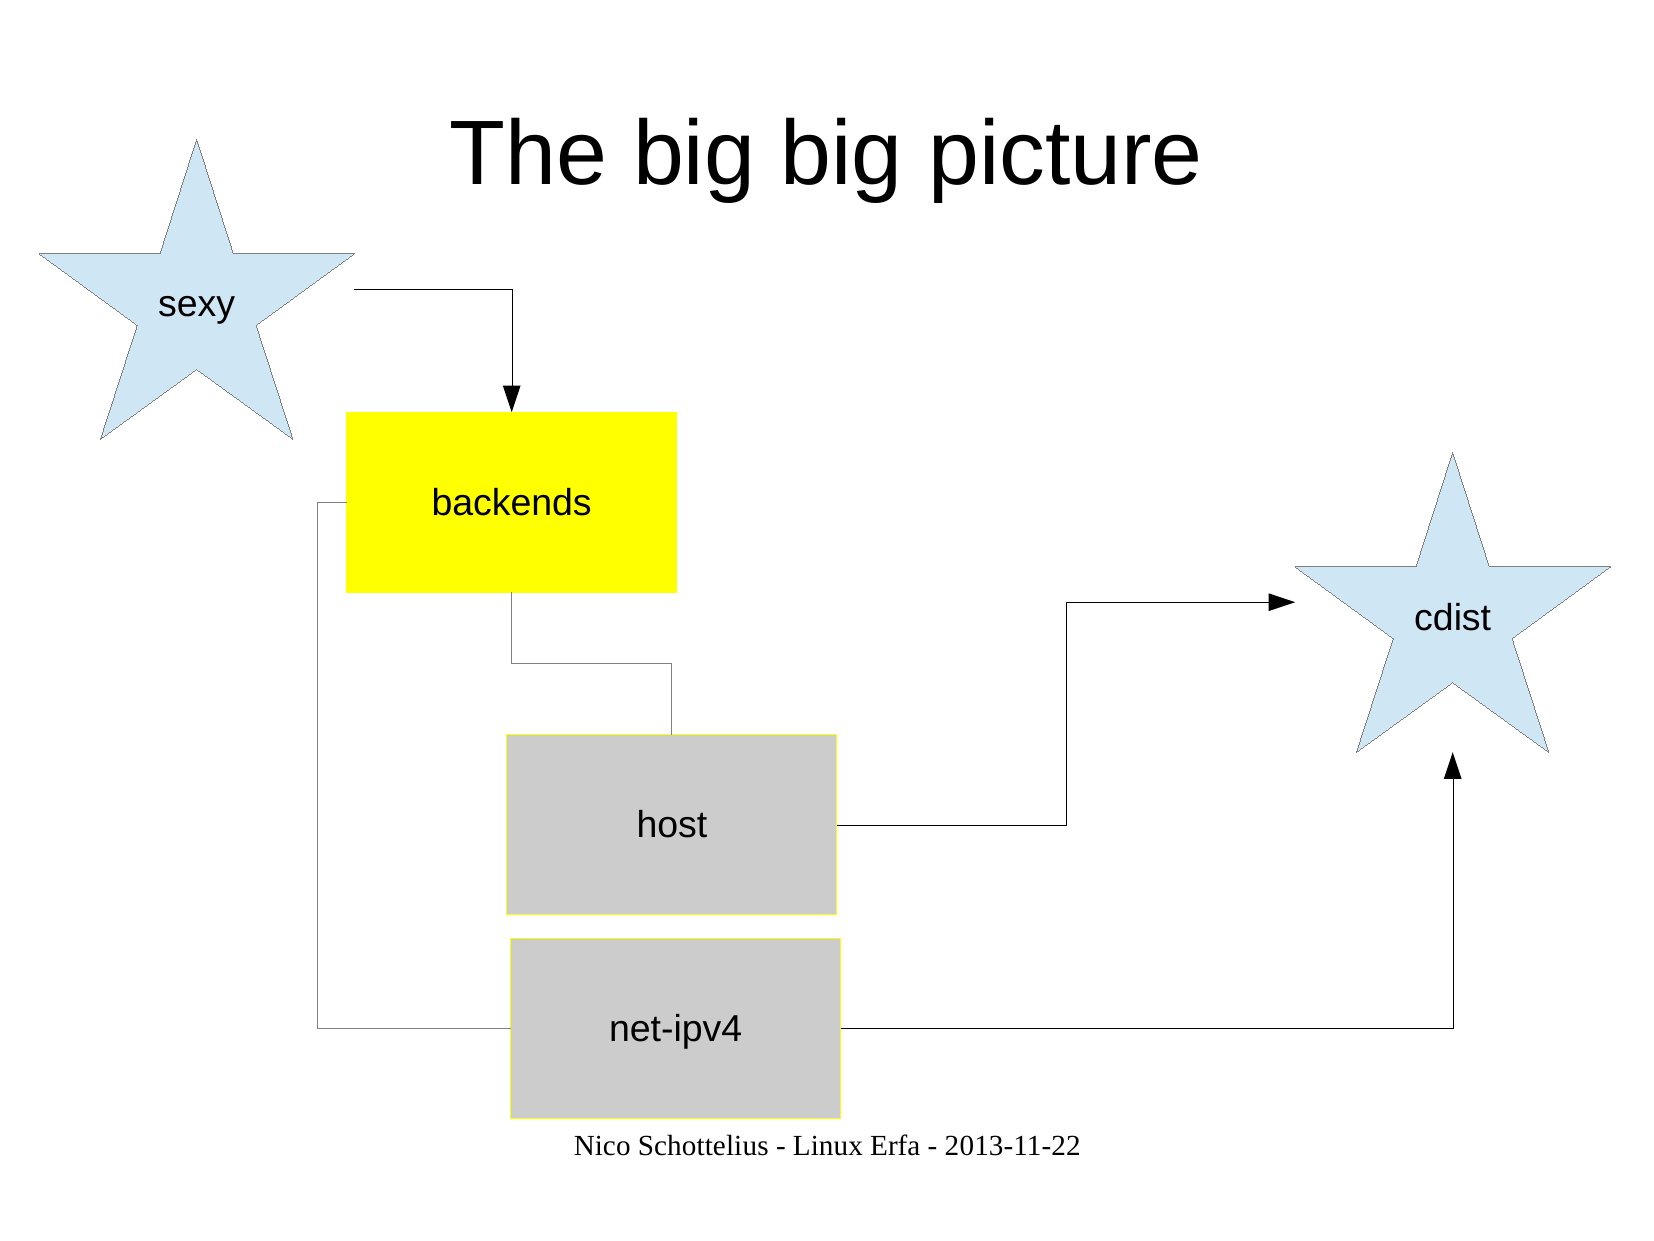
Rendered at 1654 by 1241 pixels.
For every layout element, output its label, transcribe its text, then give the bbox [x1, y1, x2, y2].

text_box sexy [39, 139, 355, 440]
text_box net-ipv4 [510, 938, 841, 1119]
text_box host [506, 734, 837, 915]
title The big big picture [82, 49, 1571, 257]
text_box backends [346, 412, 677, 593]
text_box cdist [1295, 452, 1611, 753]
